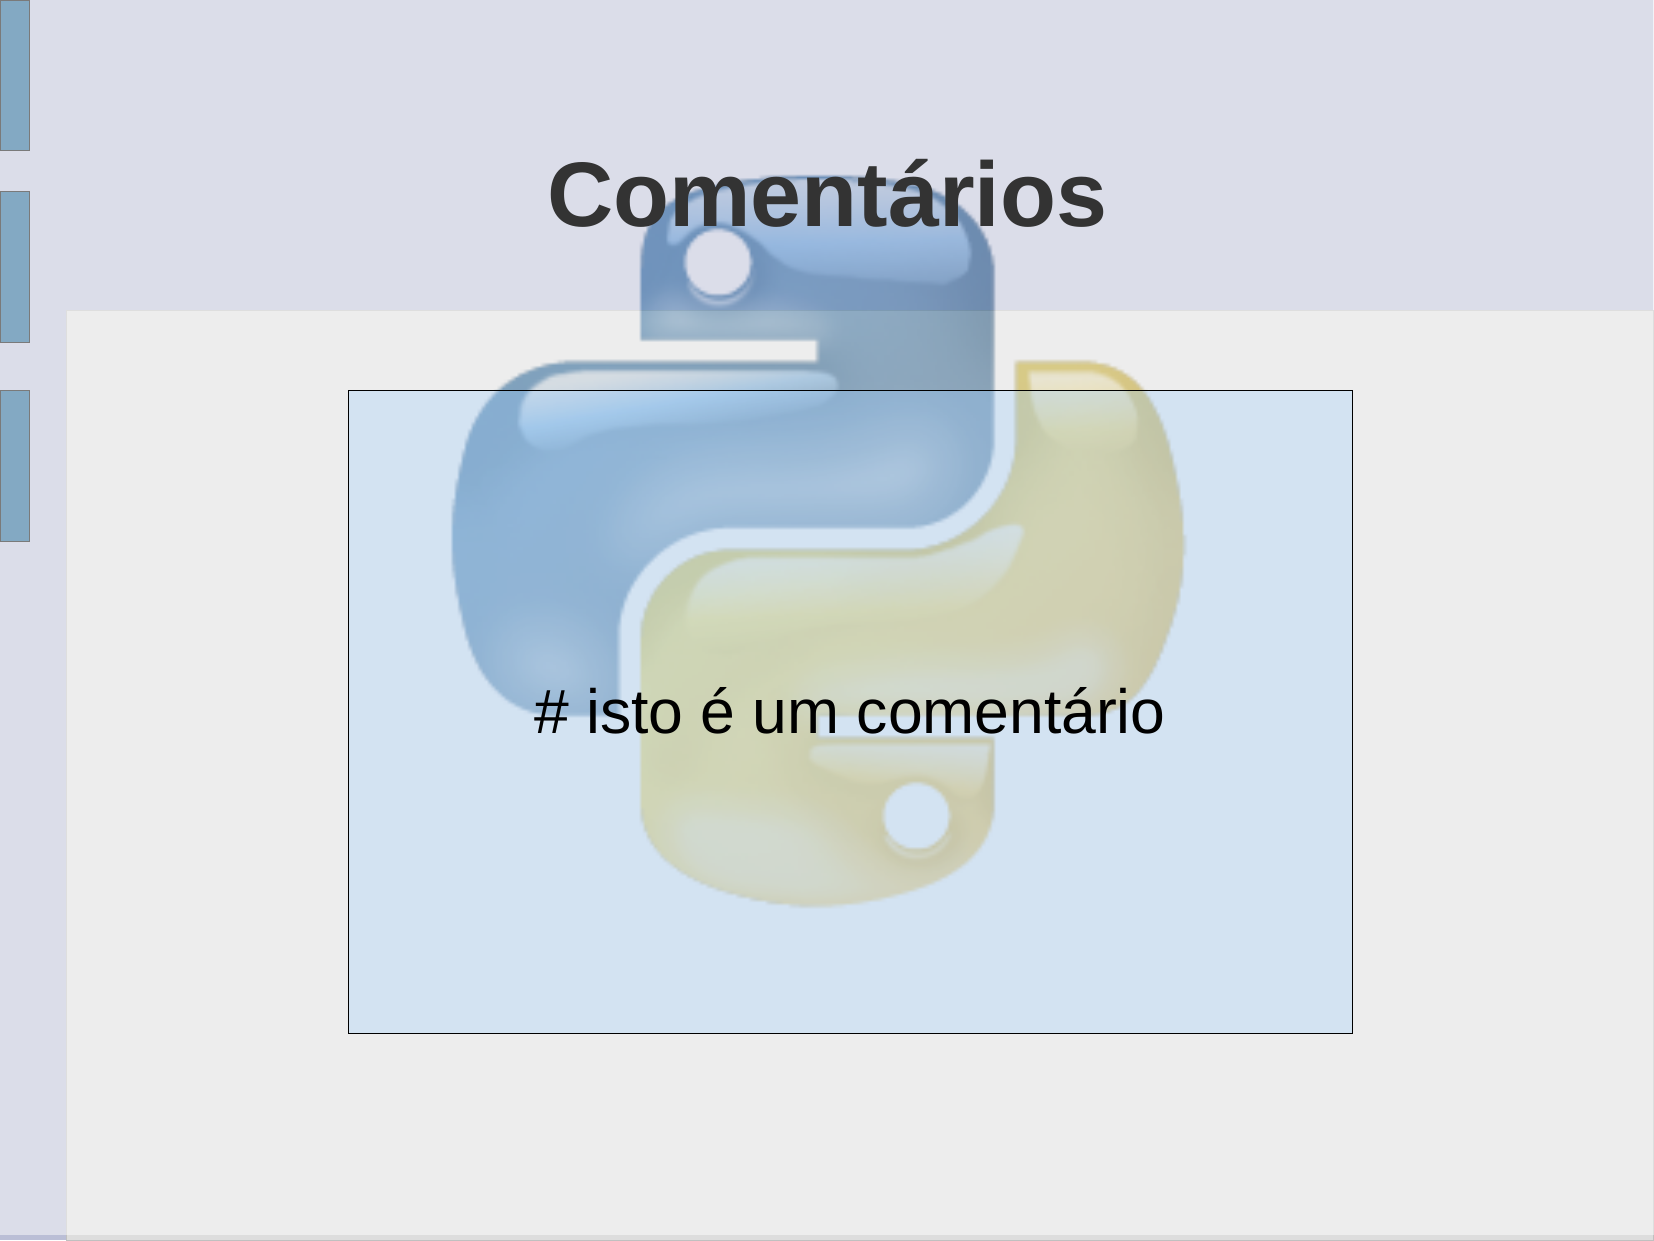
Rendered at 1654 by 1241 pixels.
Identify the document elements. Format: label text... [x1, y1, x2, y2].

title Comentários [121, 91, 1534, 299]
text_box # isto é um comentário [348, 390, 1353, 1034]
picture [0, 0, 1654, 1235]
